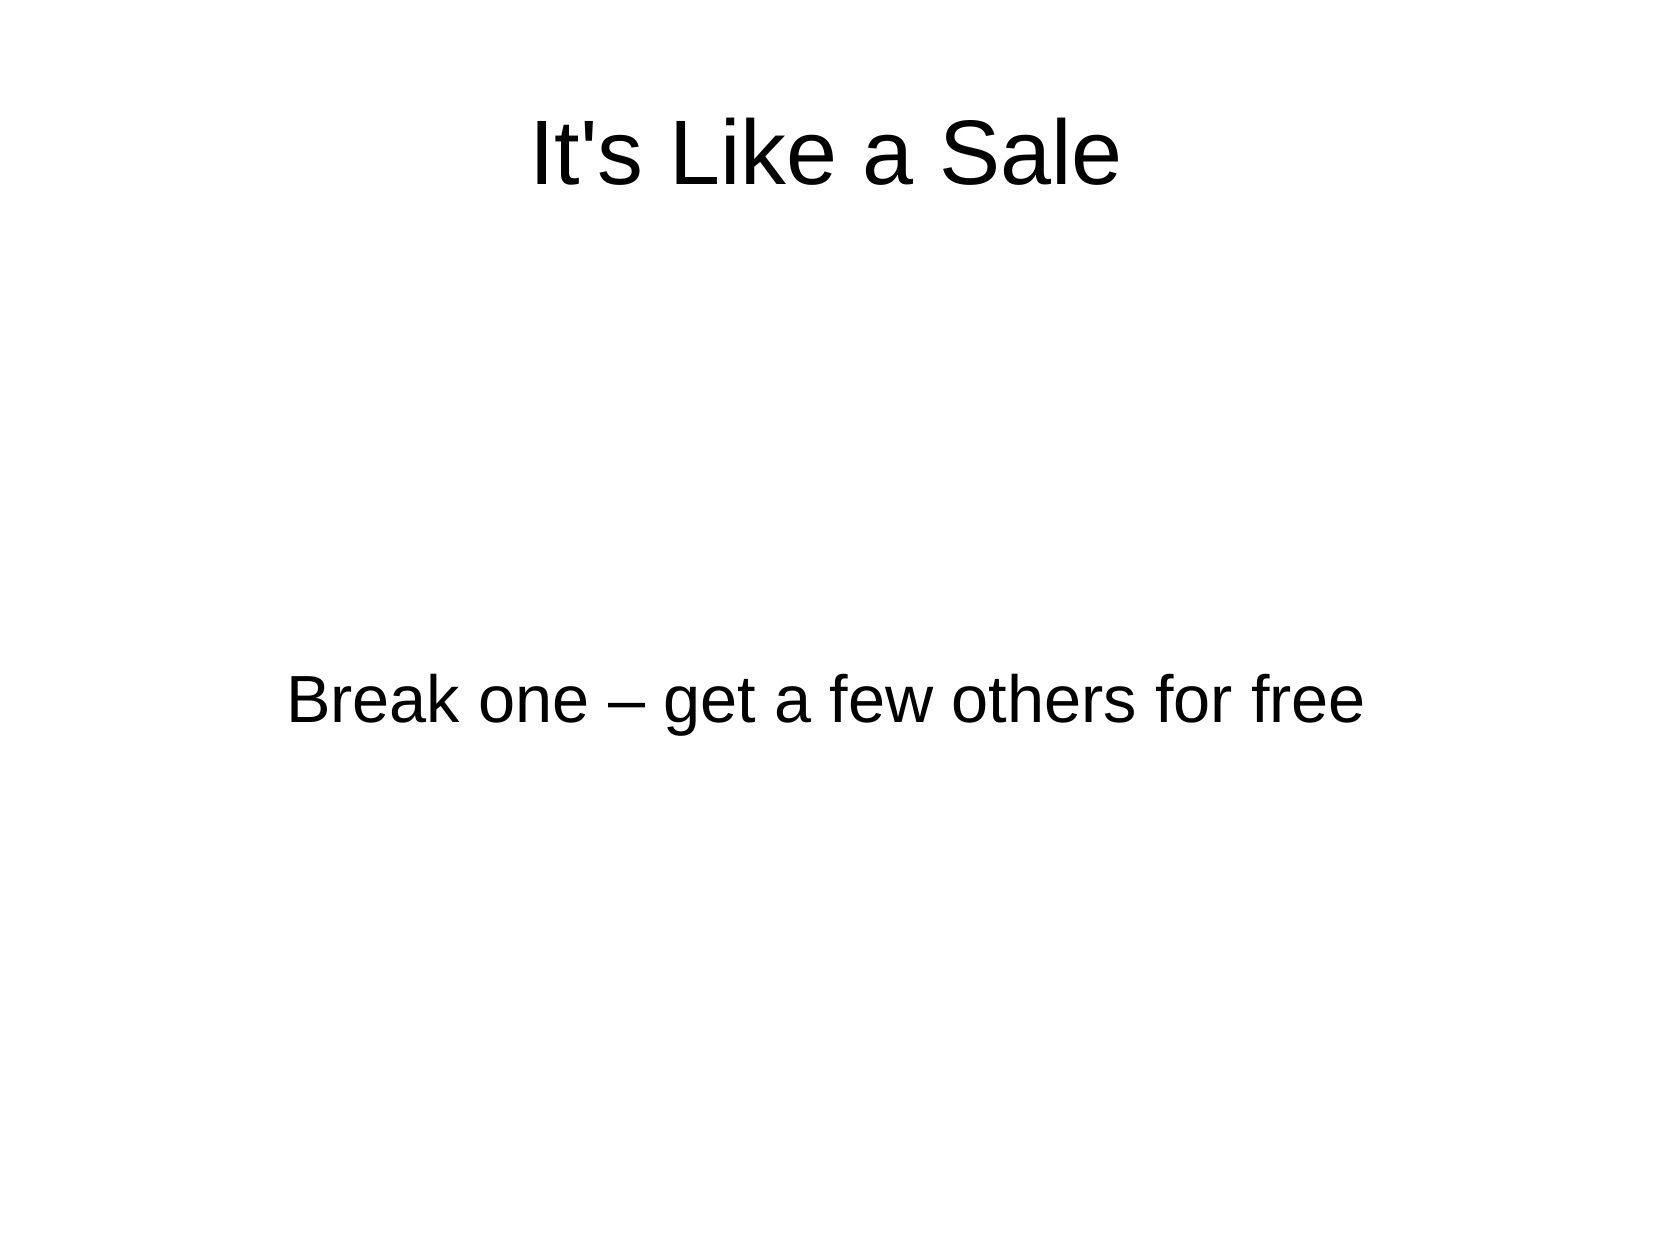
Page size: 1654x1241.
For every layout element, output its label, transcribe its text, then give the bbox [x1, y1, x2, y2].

subtitle Break one – get a few others for free [82, 290, 1571, 1109]
title It's Like a Sale [82, 49, 1571, 257]
